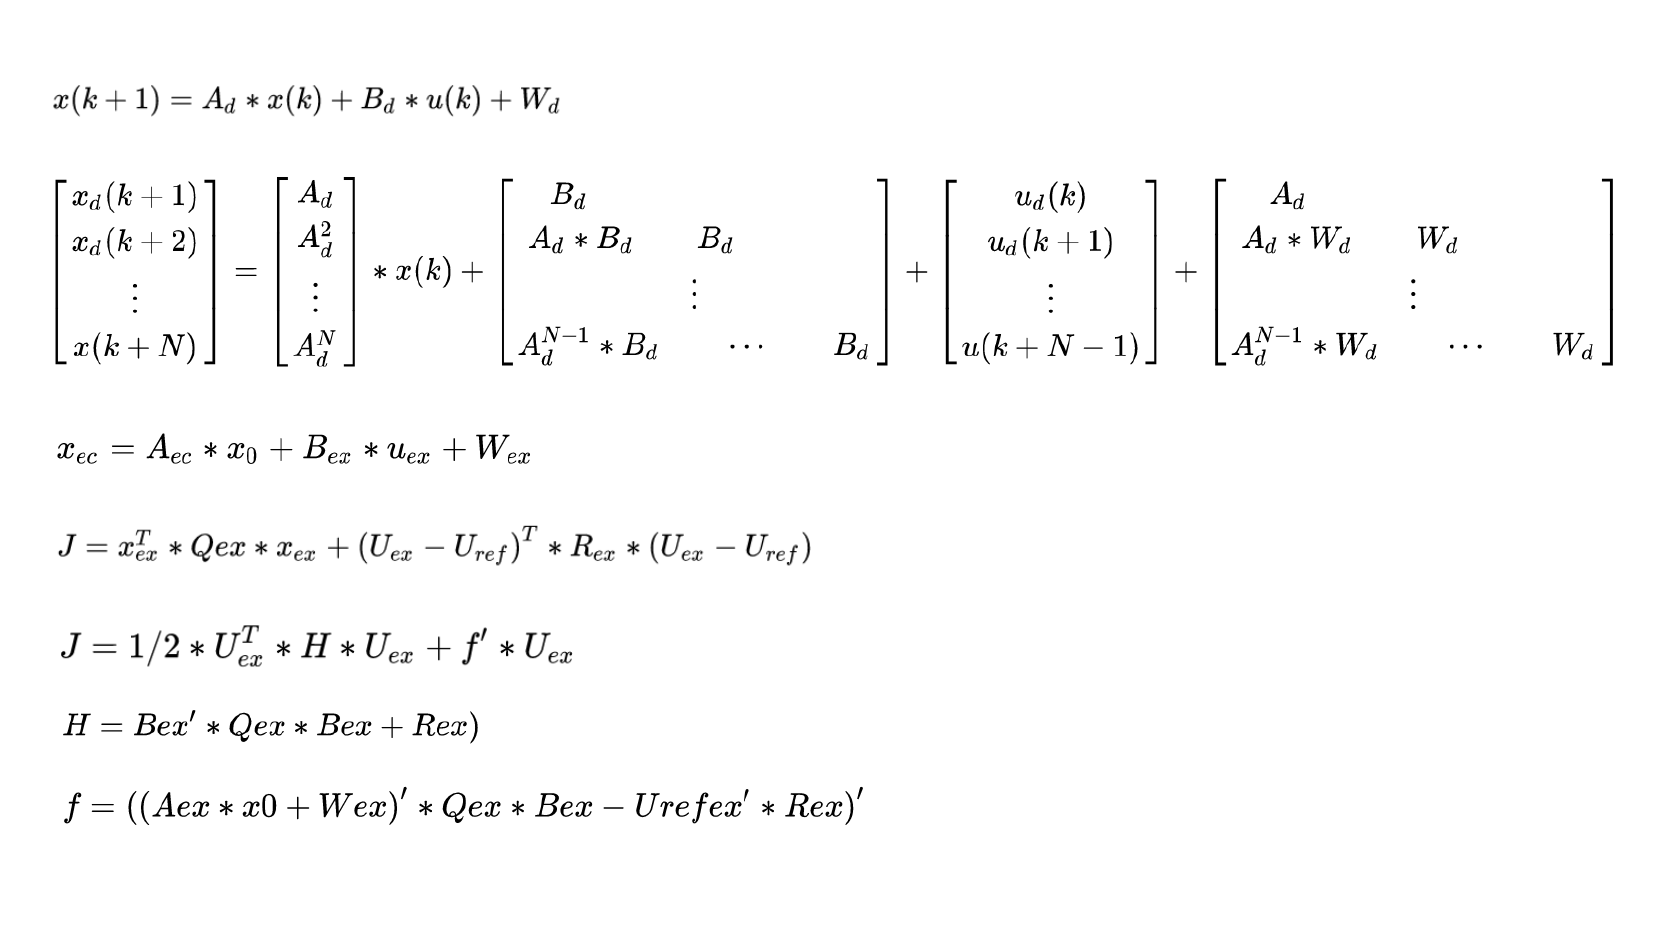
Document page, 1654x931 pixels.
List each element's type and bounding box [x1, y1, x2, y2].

picture [52, 424, 541, 478]
picture [61, 699, 481, 755]
picture [60, 778, 871, 832]
picture [45, 164, 1624, 378]
picture [46, 516, 826, 583]
picture [54, 617, 580, 685]
picture [45, 80, 571, 121]
